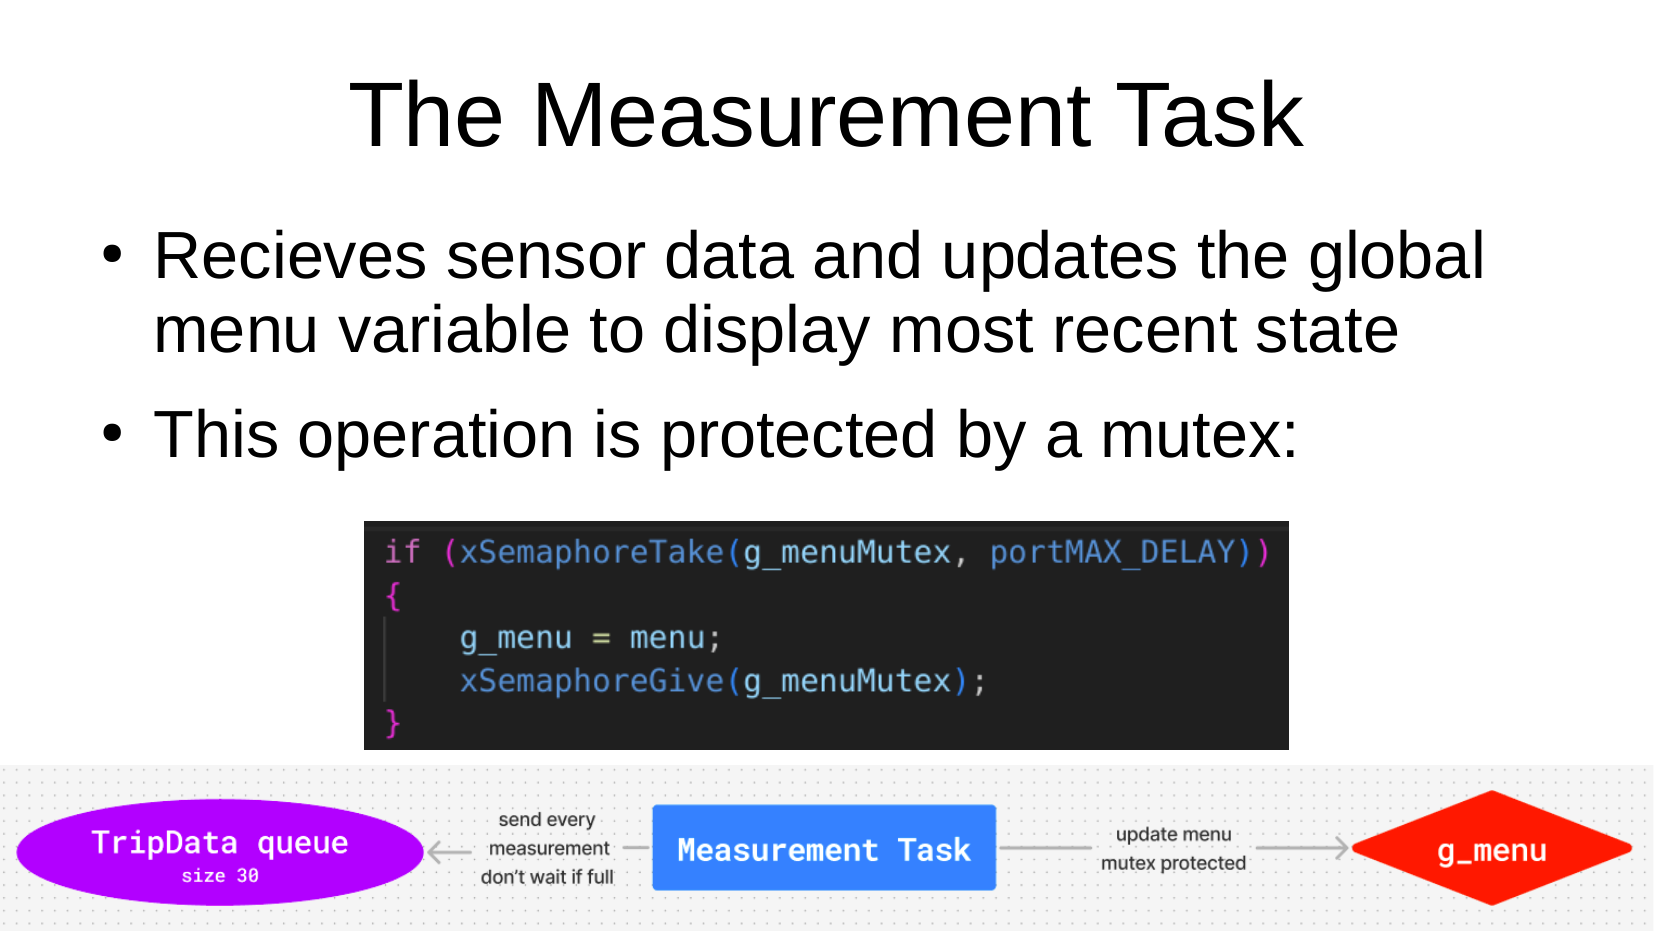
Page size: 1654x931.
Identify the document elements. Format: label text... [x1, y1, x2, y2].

list Recieves sensor data and updates the global menu variable to display most recent state This operation is protected by a mutex: [82, 217, 1571, 758]
picture [364, 521, 1289, 751]
title The Measurement Task [82, 37, 1571, 193]
picture [0, 765, 1654, 931]
